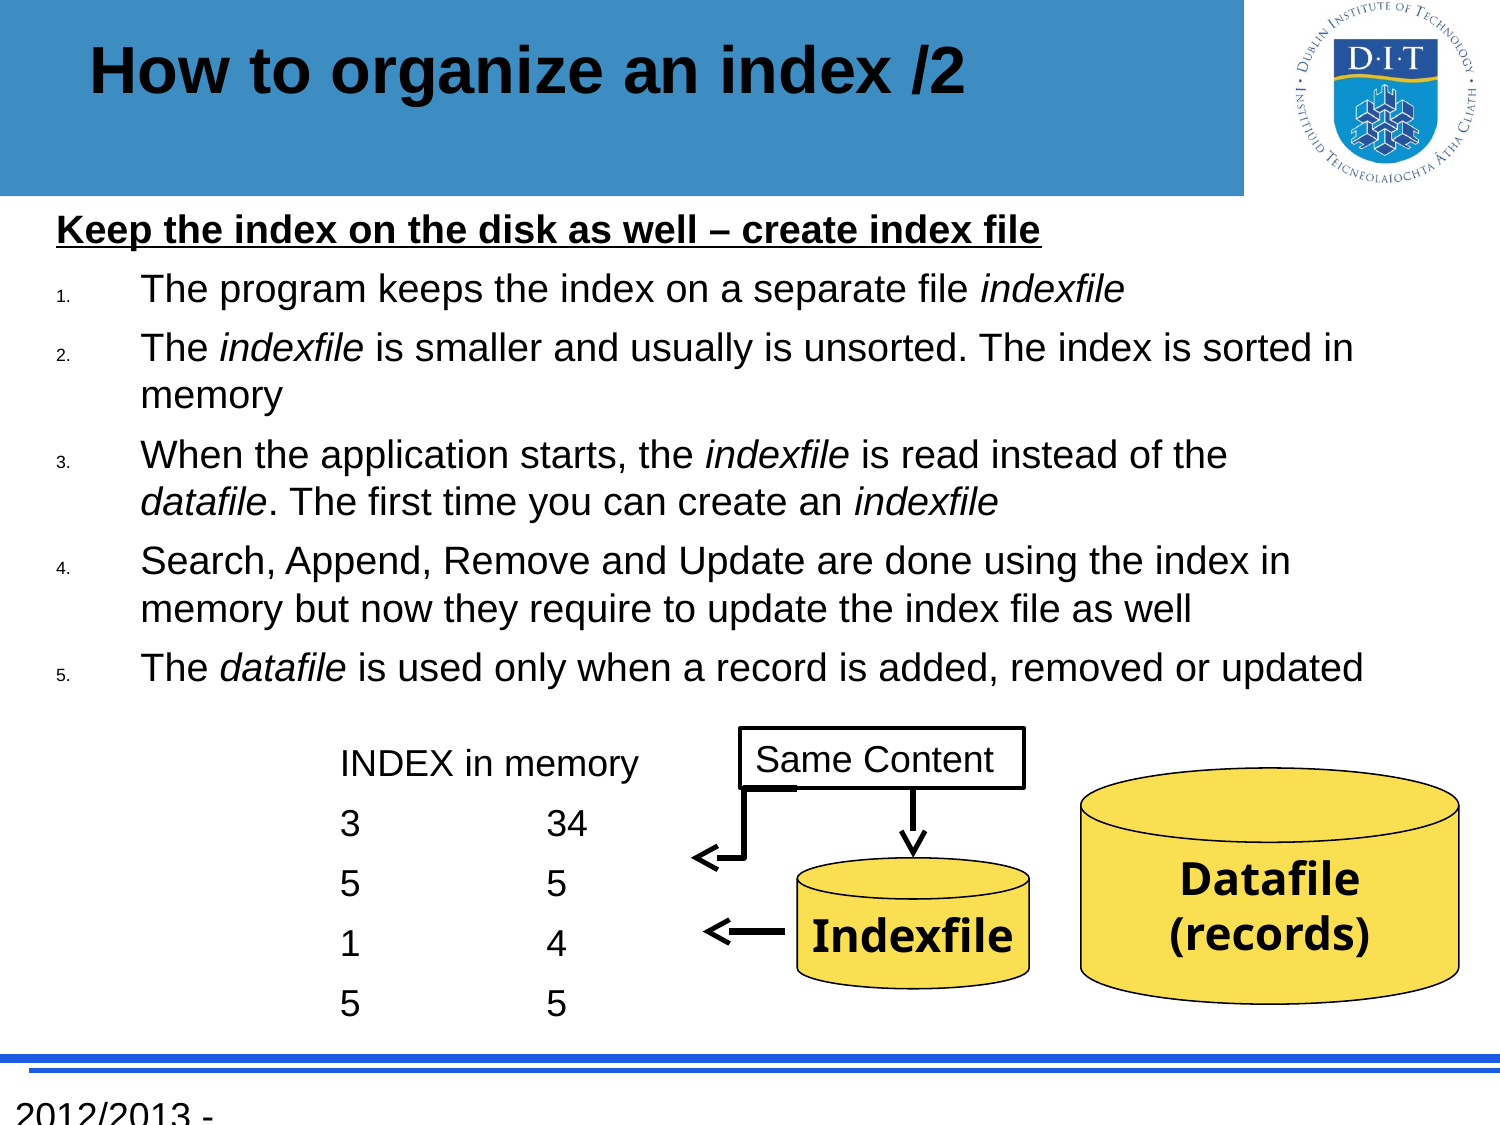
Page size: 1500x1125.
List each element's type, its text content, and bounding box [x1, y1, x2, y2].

picture [1293, 0, 1478, 185]
text_box Indexfile [797, 857, 1030, 989]
table_cell 4 [531, 915, 667, 975]
list Keep the index on the disk as well – create index file The program keeps the index on a separate file indexfile The indexfile is smaller and usually is unsorted. The index is sorted in memory When the application starts, the indexfile is read instead of the datafile. The first time you can create an indexfile Search, Append, Remove and Update are done using the index in memory but now they require to update the index file as well The datafile is used only when a record is added, removed or updated [41, 196, 1392, 997]
table_cell 5 [531, 855, 667, 915]
table_cell 3 [325, 795, 531, 855]
title How to organize an index /2 [75, 19, 1105, 182]
slide_number 2012/2013 - DT228/4 [0, 1084, 350, 1125]
table_cell 5 [325, 975, 531, 1035]
table_header INDEX in memory [325, 735, 667, 795]
table_cell 5 [325, 855, 531, 915]
table_cell 5 [531, 975, 667, 1035]
table_cell 34 [531, 795, 667, 855]
text_box Datafile (records) [1080, 767, 1459, 1005]
table_cell 1 [325, 915, 531, 975]
text_box Same Content [740, 727, 1024, 788]
